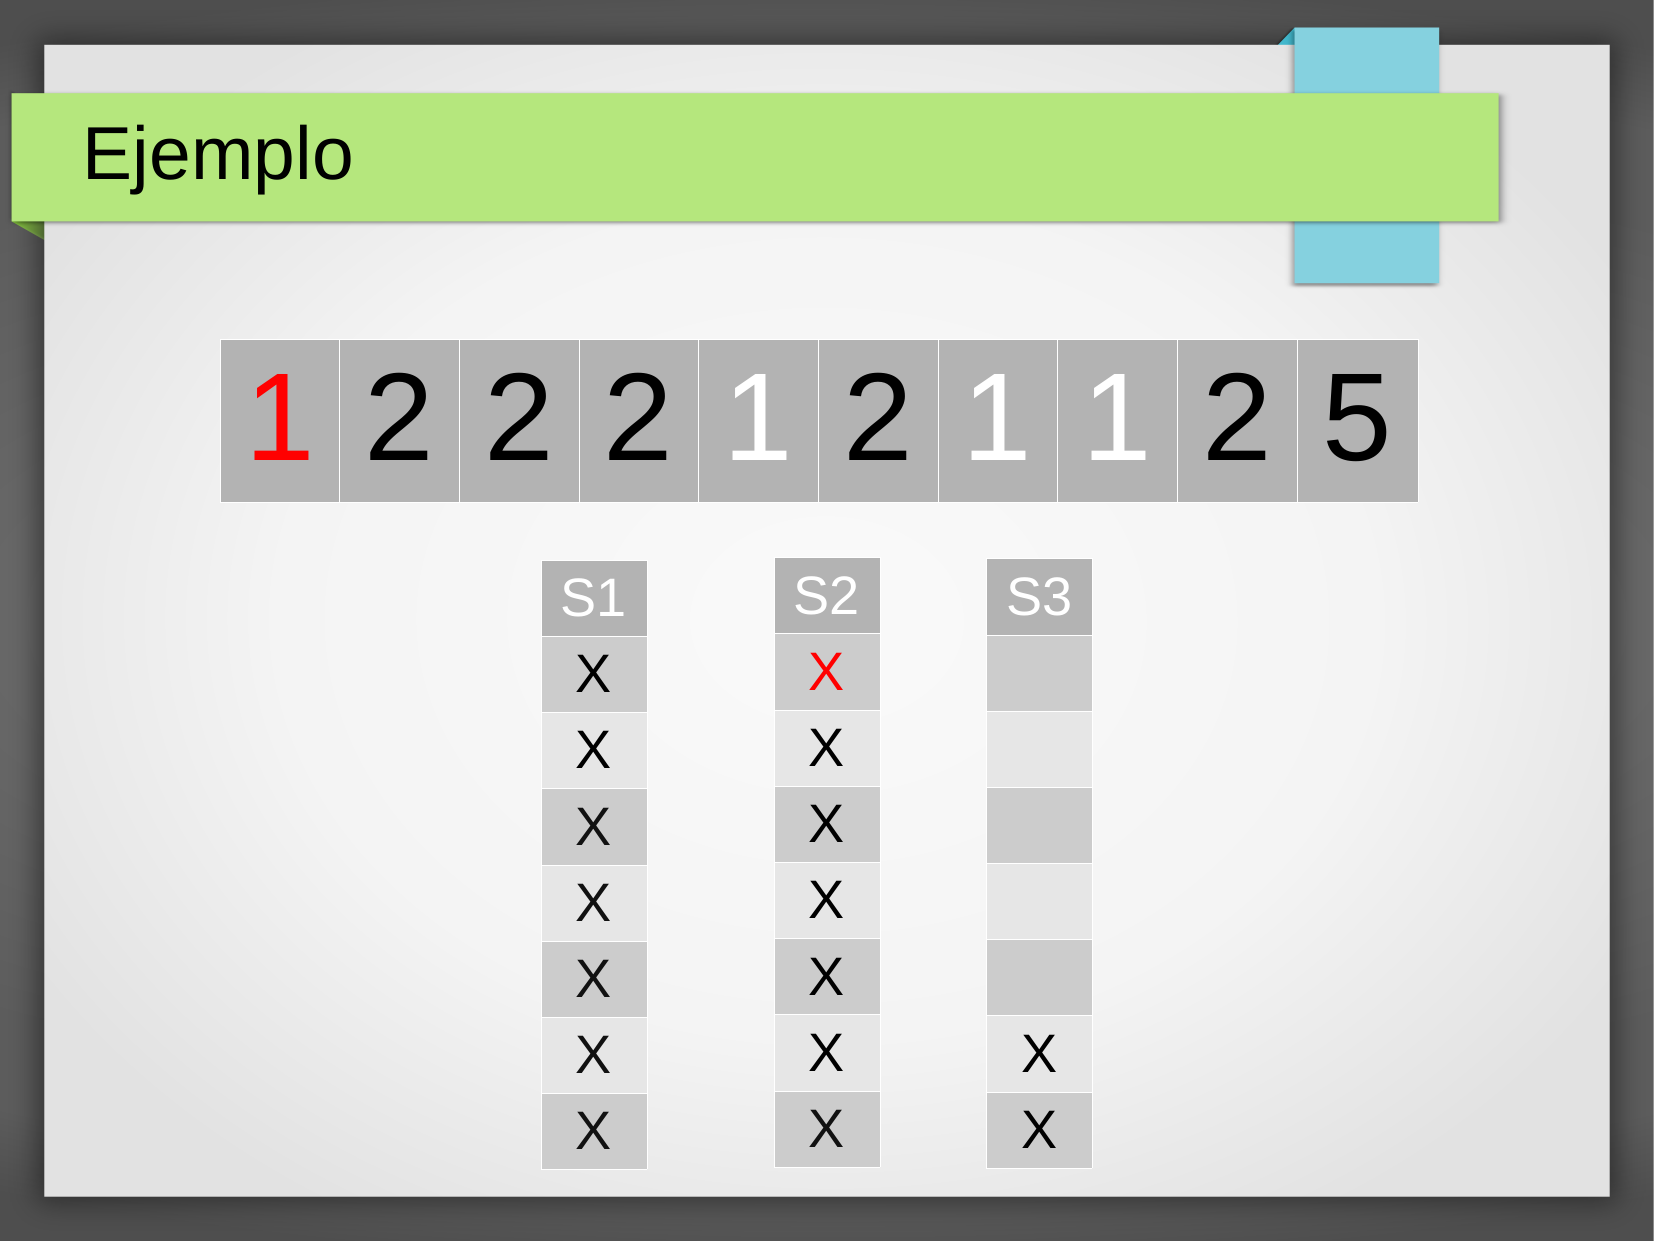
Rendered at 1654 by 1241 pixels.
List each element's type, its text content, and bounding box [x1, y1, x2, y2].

picture [0, 0, 1654, 1241]
table_cell X [542, 942, 647, 1017]
table_header 1 [939, 340, 1057, 502]
table_header 1 [221, 340, 339, 502]
table_cell X [775, 1015, 880, 1091]
table_cell X [542, 789, 647, 865]
table_cell X [775, 787, 880, 862]
table_header 2 [460, 340, 579, 502]
table_header S2 [775, 558, 880, 633]
table_cell X [987, 1016, 1092, 1092]
table_cell X [987, 1093, 1092, 1168]
table_cell X [775, 1092, 880, 1167]
table_header 5 [1298, 340, 1418, 502]
table_cell X [542, 866, 647, 941]
table_cell X [775, 711, 880, 786]
table_cell X [775, 863, 880, 938]
table_header 2 [340, 340, 459, 502]
table_cell [987, 864, 1092, 939]
table_cell [987, 940, 1092, 1015]
table_header S3 [987, 559, 1092, 635]
table_cell X [542, 1094, 647, 1169]
table_cell [987, 788, 1092, 863]
table_cell [987, 636, 1092, 711]
table_header 2 [1178, 340, 1297, 502]
table_cell X [775, 939, 880, 1014]
table_cell X [542, 637, 647, 712]
table_cell [987, 712, 1092, 787]
table_header 1 [1058, 340, 1177, 502]
table_cell X [542, 1018, 647, 1093]
table_header 2 [819, 340, 938, 502]
table_cell X [542, 713, 647, 788]
table_header S1 [542, 561, 647, 636]
title Ejemplo [82, 94, 1264, 213]
table_header 1 [699, 340, 818, 502]
table_header 2 [580, 340, 698, 502]
table_cell X [775, 634, 880, 710]
